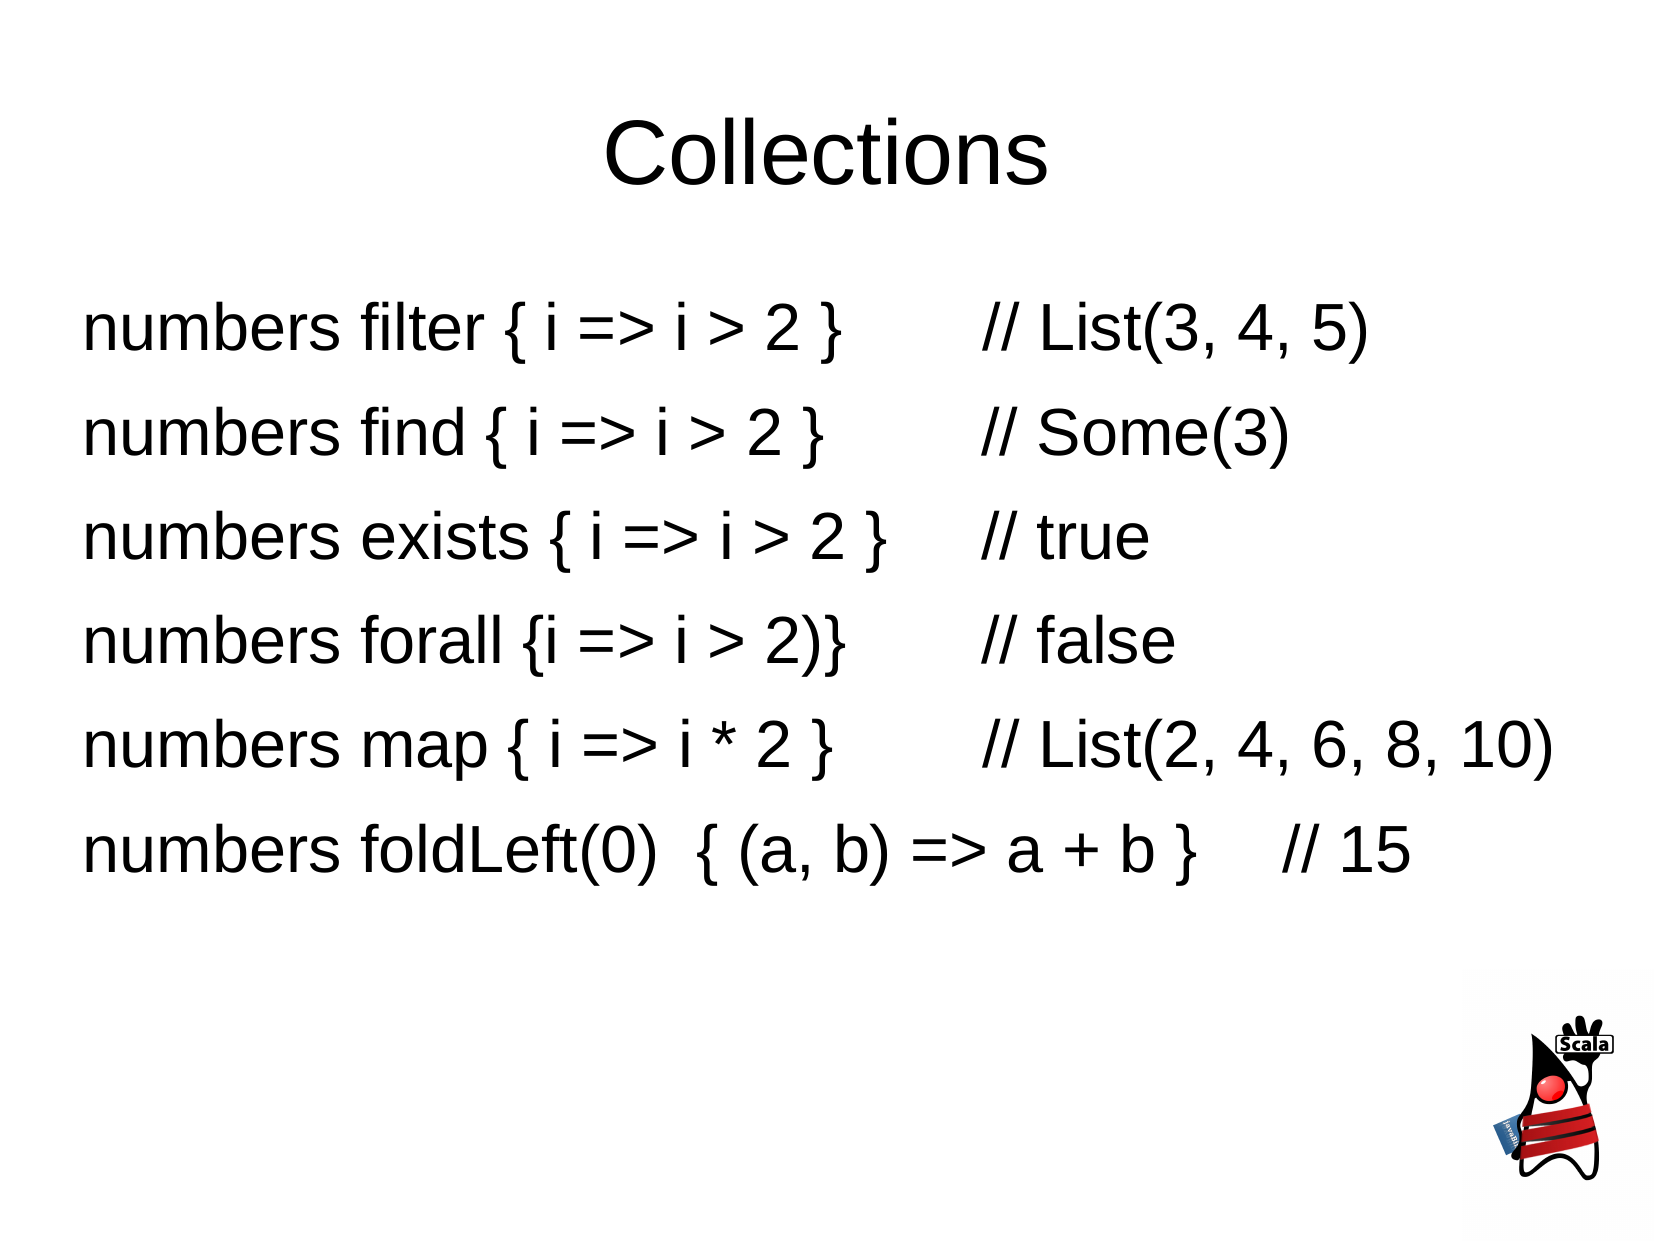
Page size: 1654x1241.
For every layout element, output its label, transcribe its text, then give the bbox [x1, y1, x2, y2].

list numbers filter { i => i > 2 } // List(3, 4, 5) numbers find { i => i > 2 } // Some(3) numbers exists { i => i > 2 } // true numbers forall {i => i > 2)} // false numbers map { i => i * 2 } // List(2, 4, 6, 8, 10) numbers foldLeft(0) { (a, b) => a + b } // 15 [82, 290, 1571, 1109]
title Collections [82, 56, 1571, 250]
picture [1462, 969, 1654, 1241]
